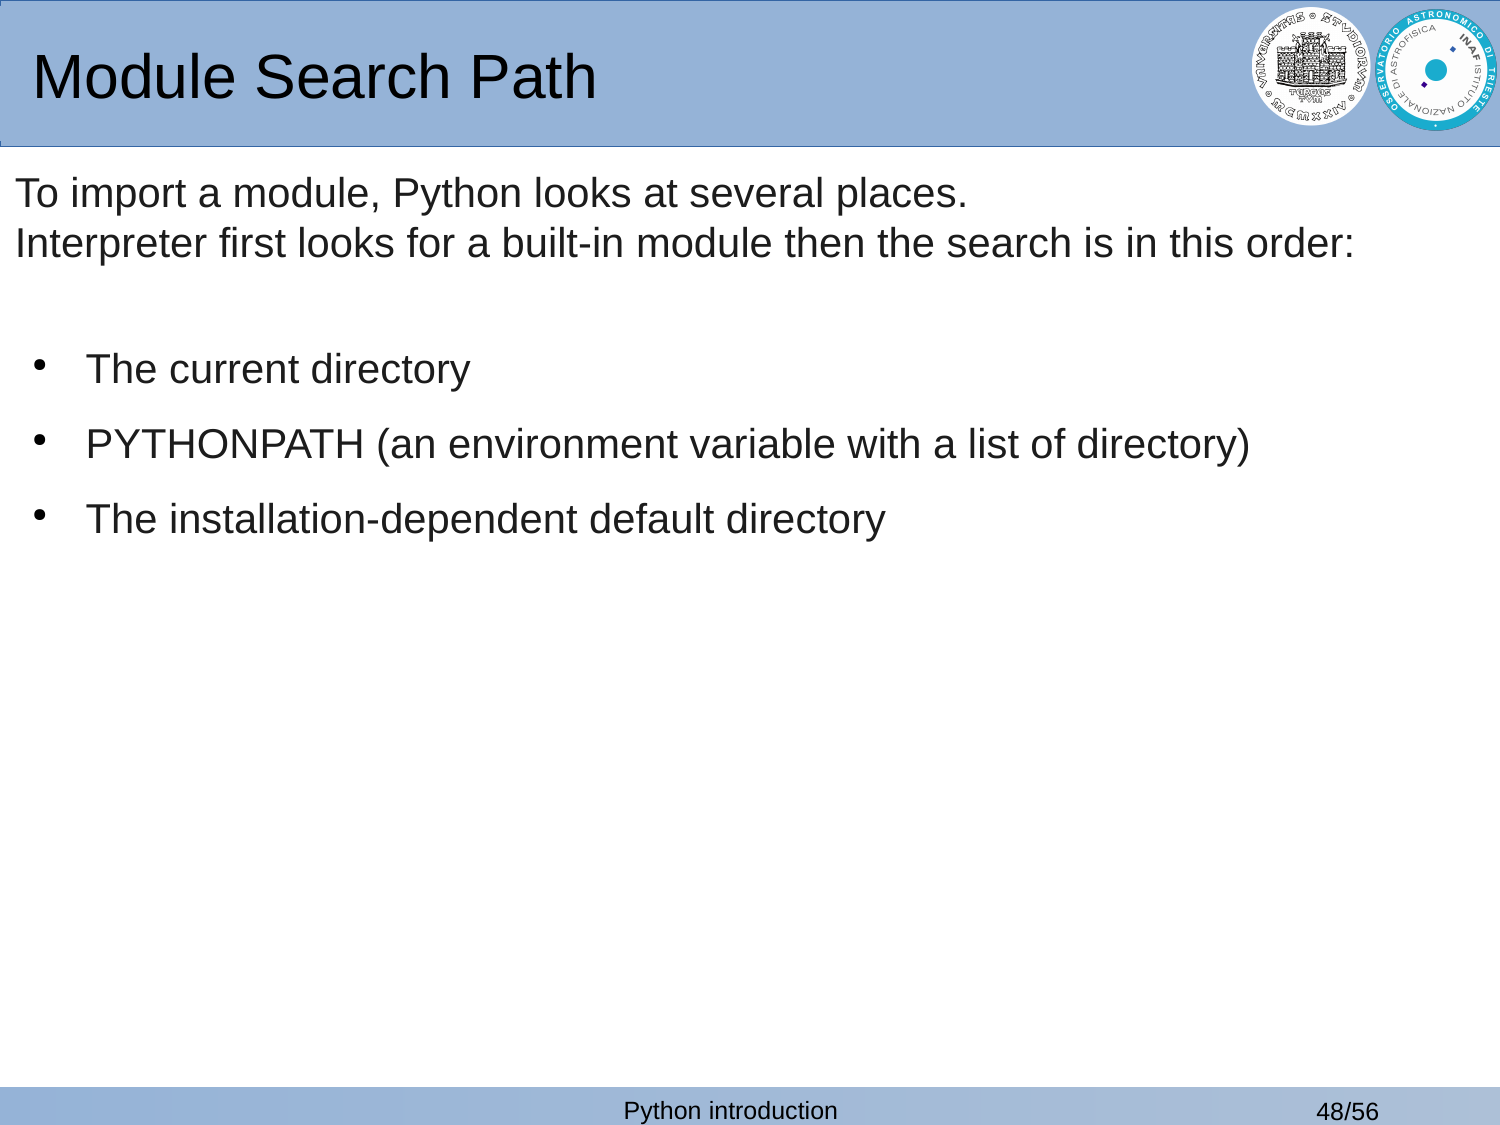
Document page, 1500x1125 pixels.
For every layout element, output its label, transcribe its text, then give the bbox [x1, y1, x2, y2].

picture [1252, 0, 1500, 156]
list To import a module, Python looks at several places. Interpreter first looks for a built-in module then the search is in this order: The current directory PYTHONPATH (an environment variable with a list of directory) The installation-dependent default directory [0, 158, 1446, 1075]
text_box Module Search Path [0, 5, 1243, 141]
